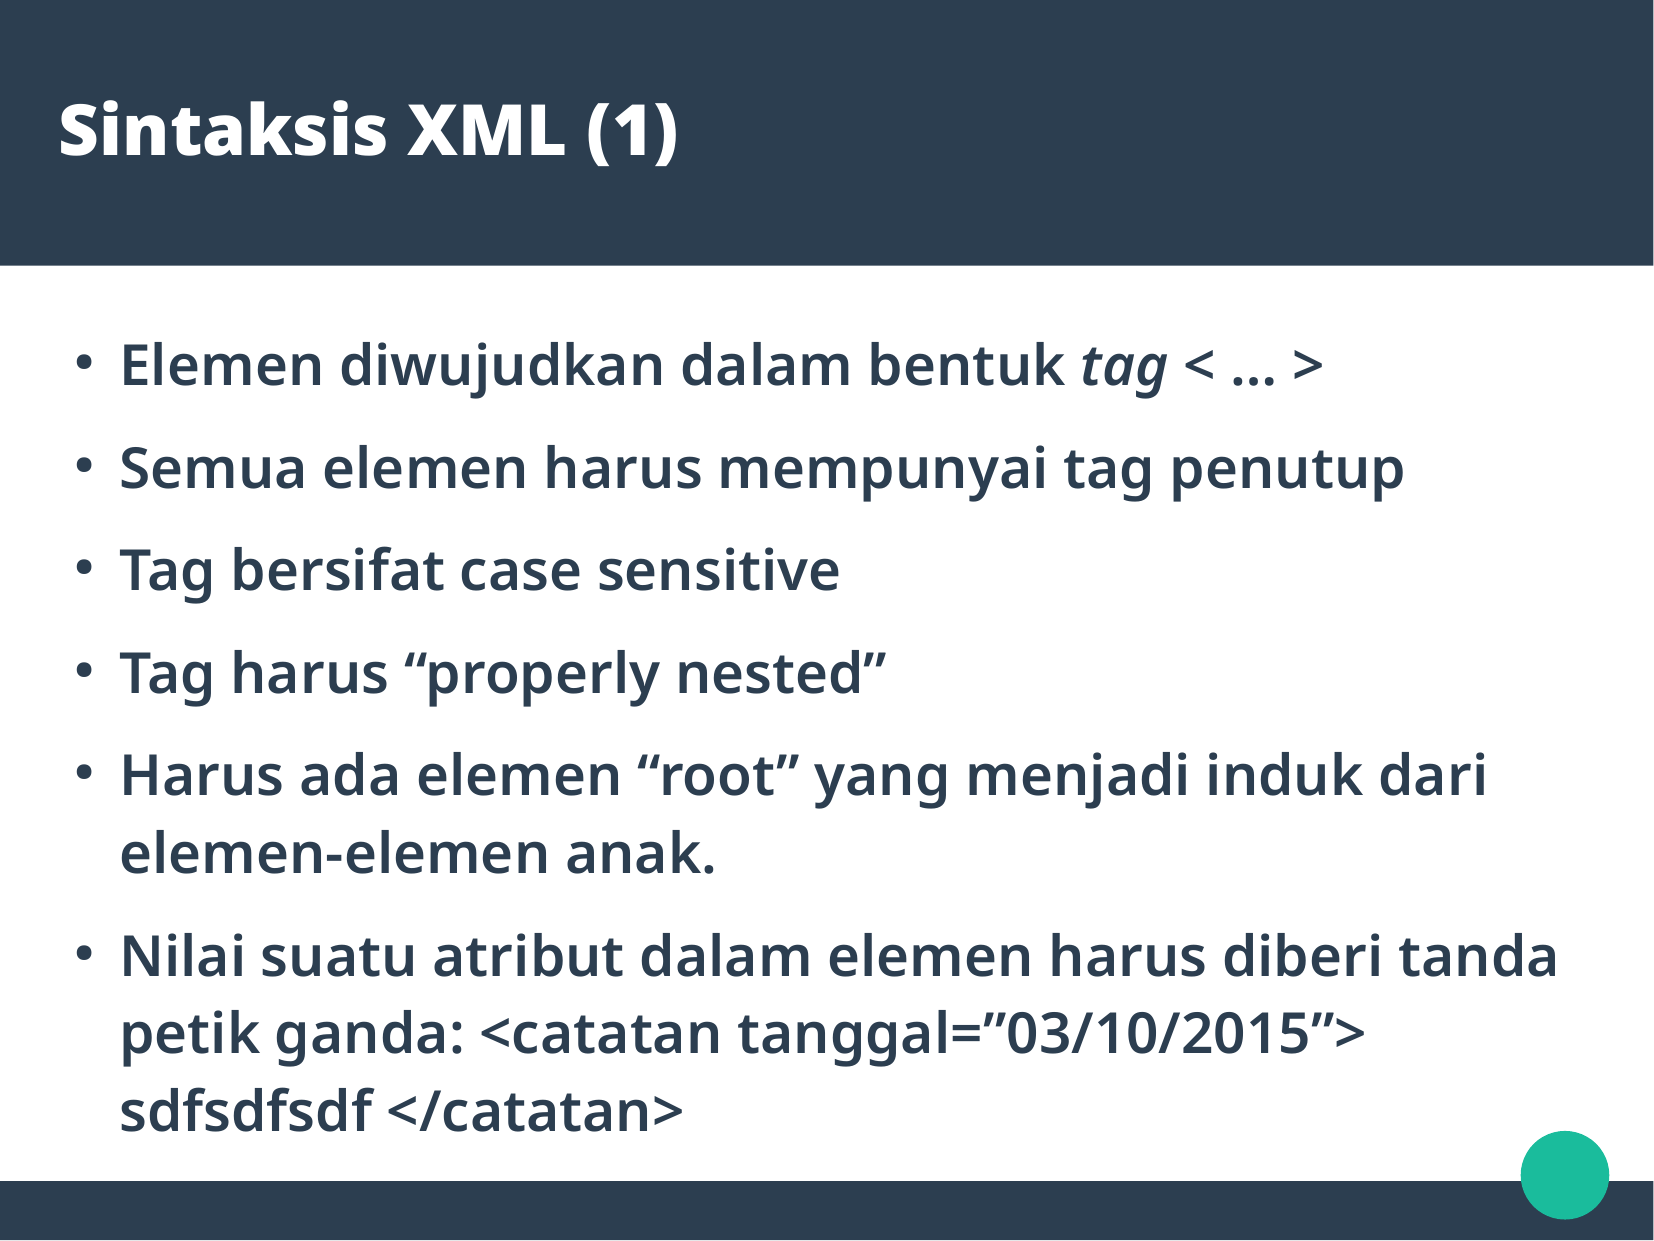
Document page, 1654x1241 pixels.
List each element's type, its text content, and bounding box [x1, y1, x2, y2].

title Sintaksis XML (1) [59, 49, 1595, 207]
list Elemen diwujudkan dalam bentuk tag < … > Semua elemen harus mempunyai tag penutup Tag bersifat case sensitive Tag harus “properly nested” Harus ada elemen “root” yang menjadi induk dari elemen-elemen anak. Nilai suatu atribut dalam elemen harus diberi tanda petik ganda: <catatan tanggal=”03/10/2015”> sdfsdfsdf </catatan> [59, 324, 1595, 1152]
